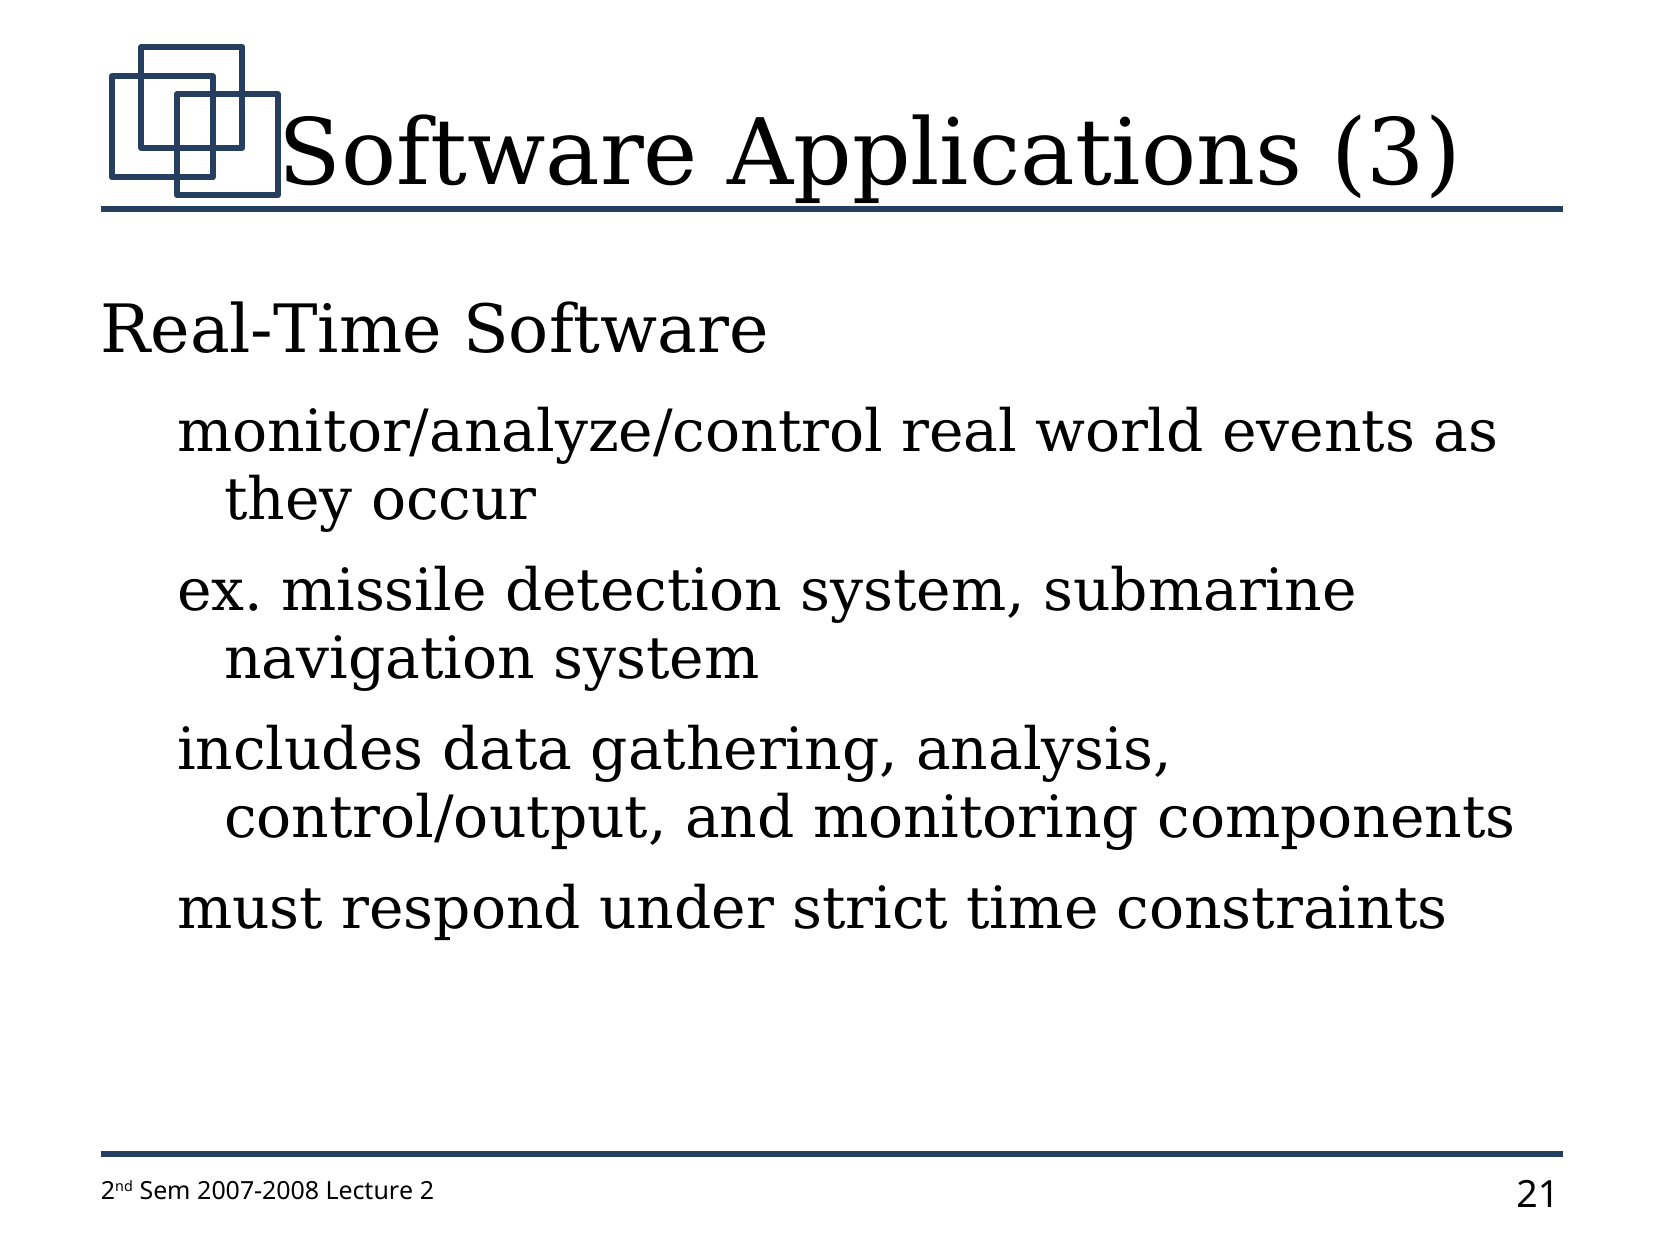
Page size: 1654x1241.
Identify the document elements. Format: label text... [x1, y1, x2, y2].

title Software Applications (3) [82, 49, 1571, 257]
list Real-Time Software monitor/analyze/control real world events as they occur ex. missile detection system, submarine navigation system includes data gathering, analysis, control/output, and monitoring components must respond under strict time constraints [82, 290, 1571, 1109]
